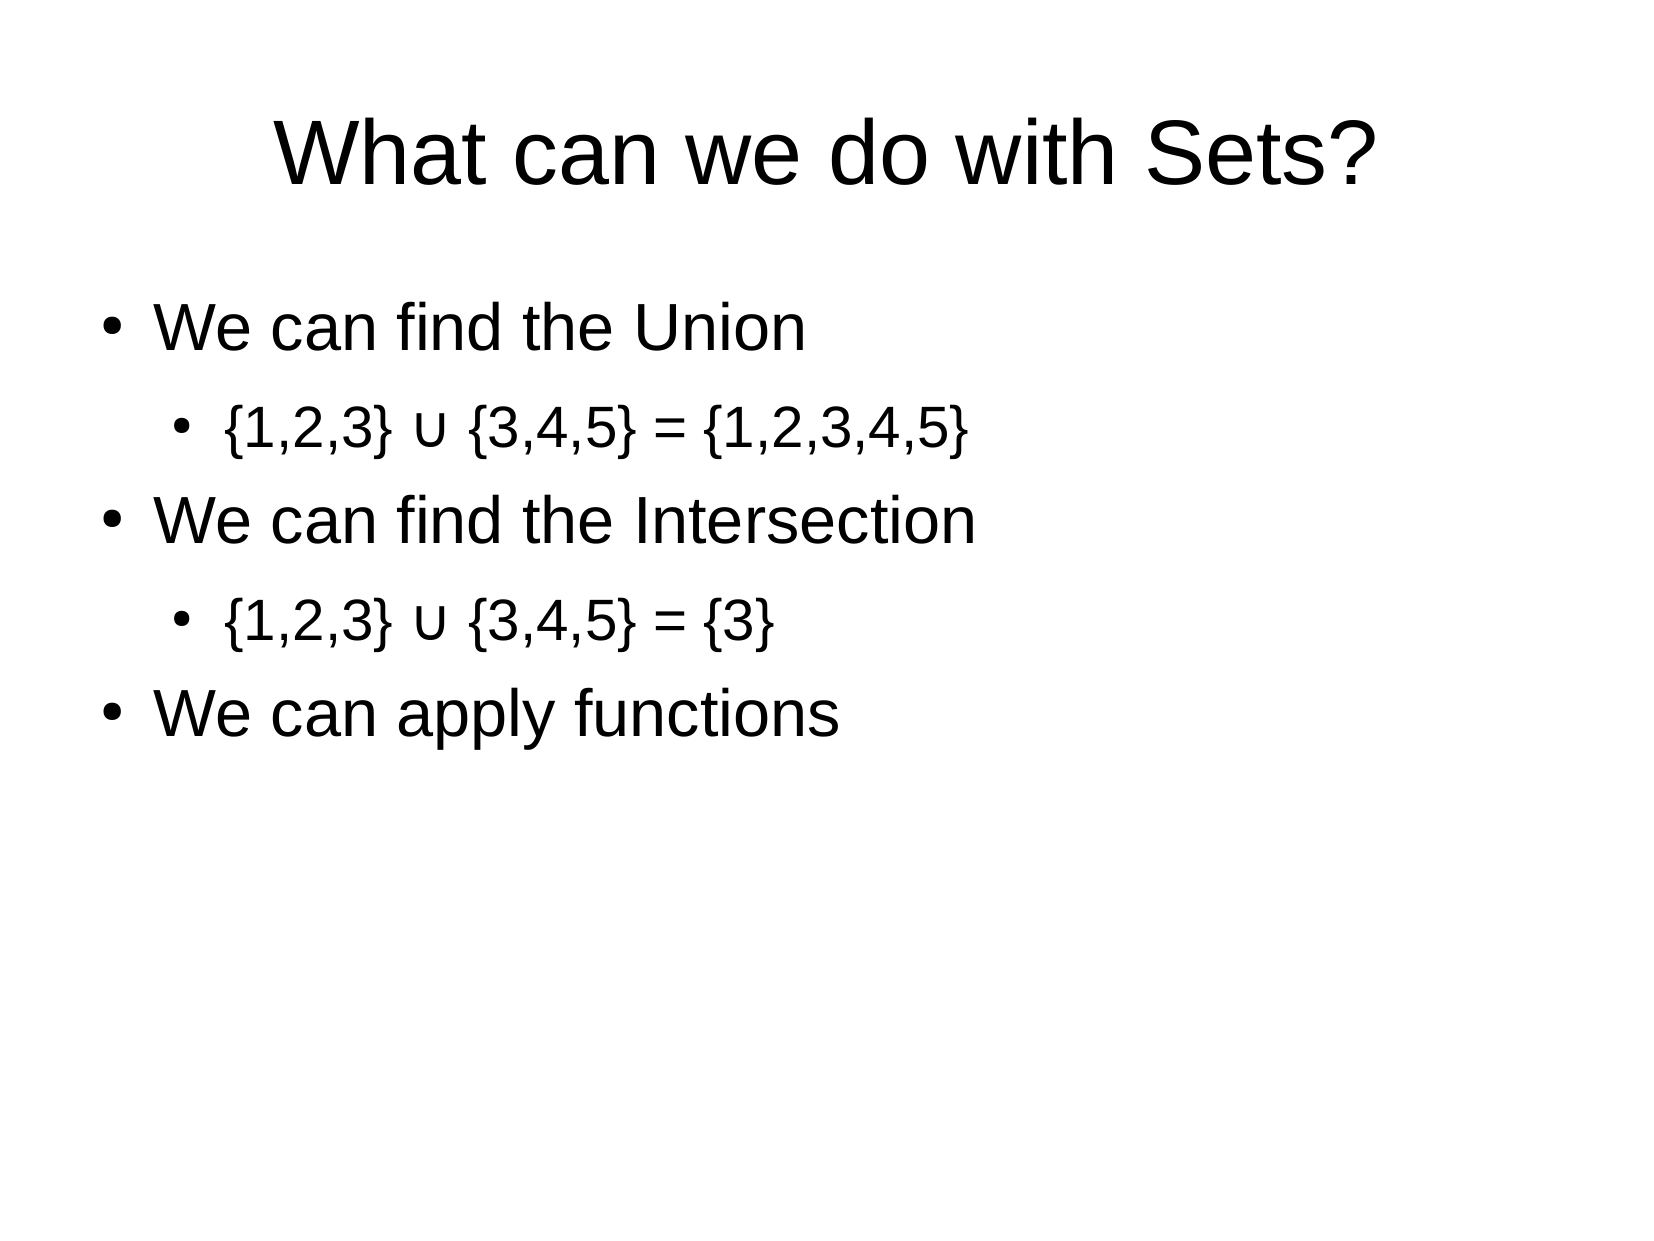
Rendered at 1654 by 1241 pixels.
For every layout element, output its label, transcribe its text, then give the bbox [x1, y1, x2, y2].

title What can we do with Sets? [82, 49, 1571, 257]
list We can find the Union {1,2,3} ∪ {3,4,5} = {1,2,3,4,5} We can find the Intersection {1,2,3} ∪ {3,4,5} = {3} We can apply functions [82, 290, 1571, 1109]
